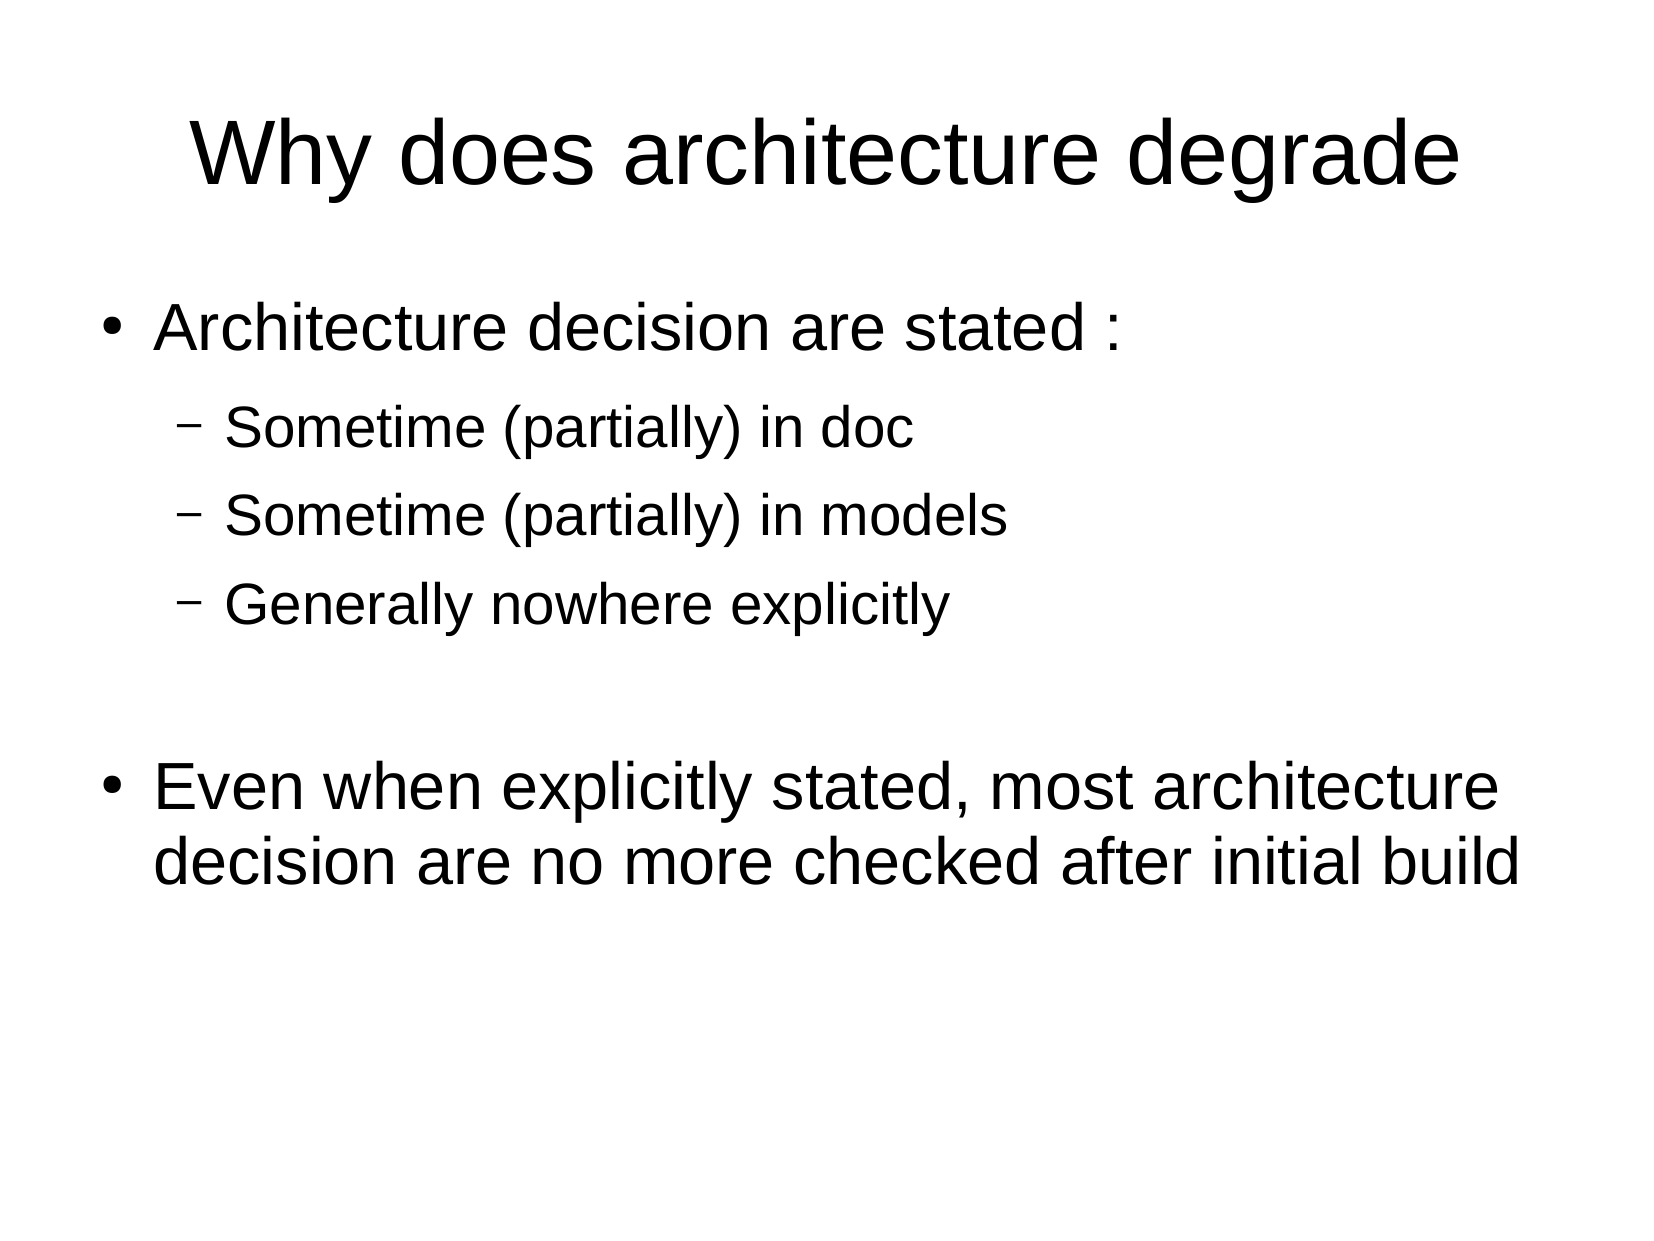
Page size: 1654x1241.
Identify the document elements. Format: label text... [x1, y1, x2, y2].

list Architecture decision are stated : Sometime (partially) in doc Sometime (partially) in models Generally nowhere explicitly Even when explicitly stated, most architecture decision are no more checked after initial build [82, 290, 1571, 1109]
title Why does architecture degrade [82, 49, 1571, 257]
